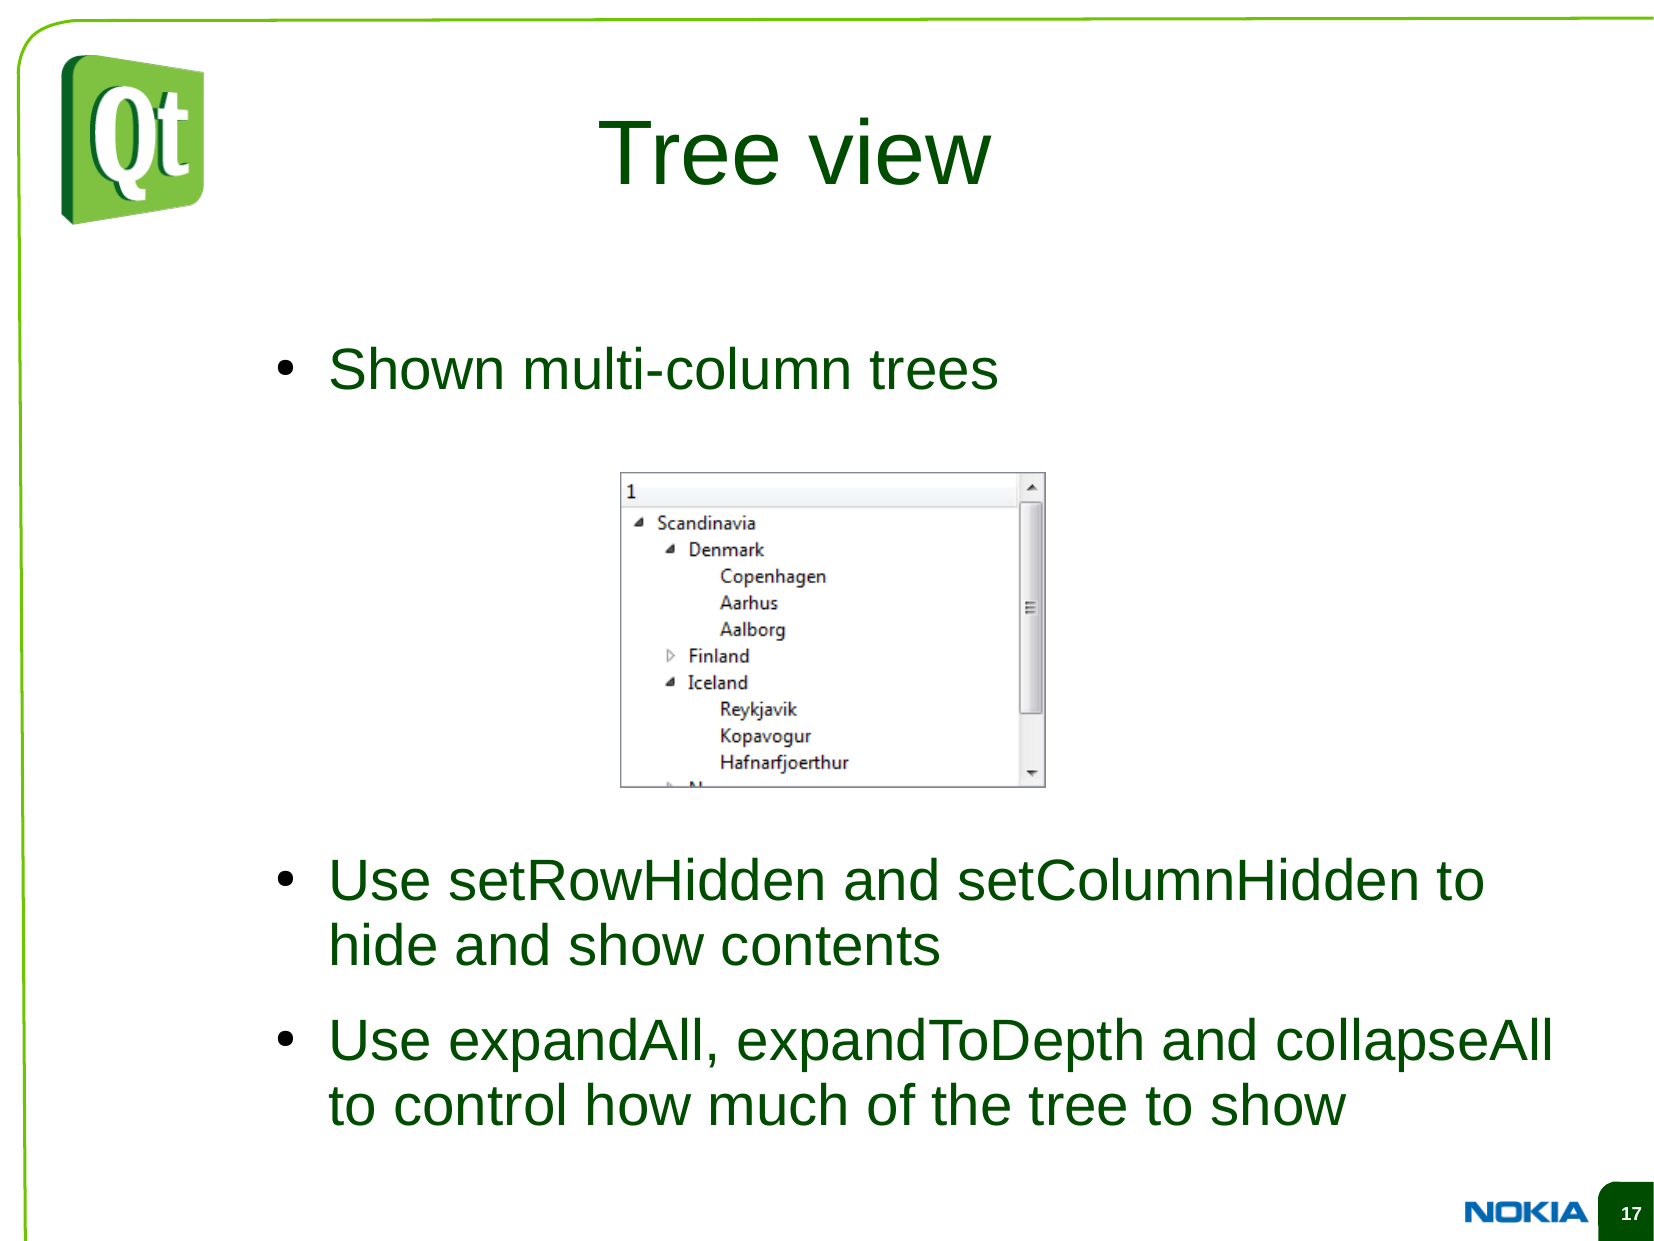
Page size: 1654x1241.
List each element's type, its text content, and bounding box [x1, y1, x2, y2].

picture [61, 55, 204, 225]
picture [1465, 1201, 1589, 1223]
list Shown multi-column trees Use setRowHidden and setColumnHidden to hide and show contents Use expandAll, expandToDepth and collapseAll to control how much of the tree to show [257, 336, 1577, 1138]
picture [620, 472, 1046, 789]
title Tree view [257, 56, 1333, 250]
